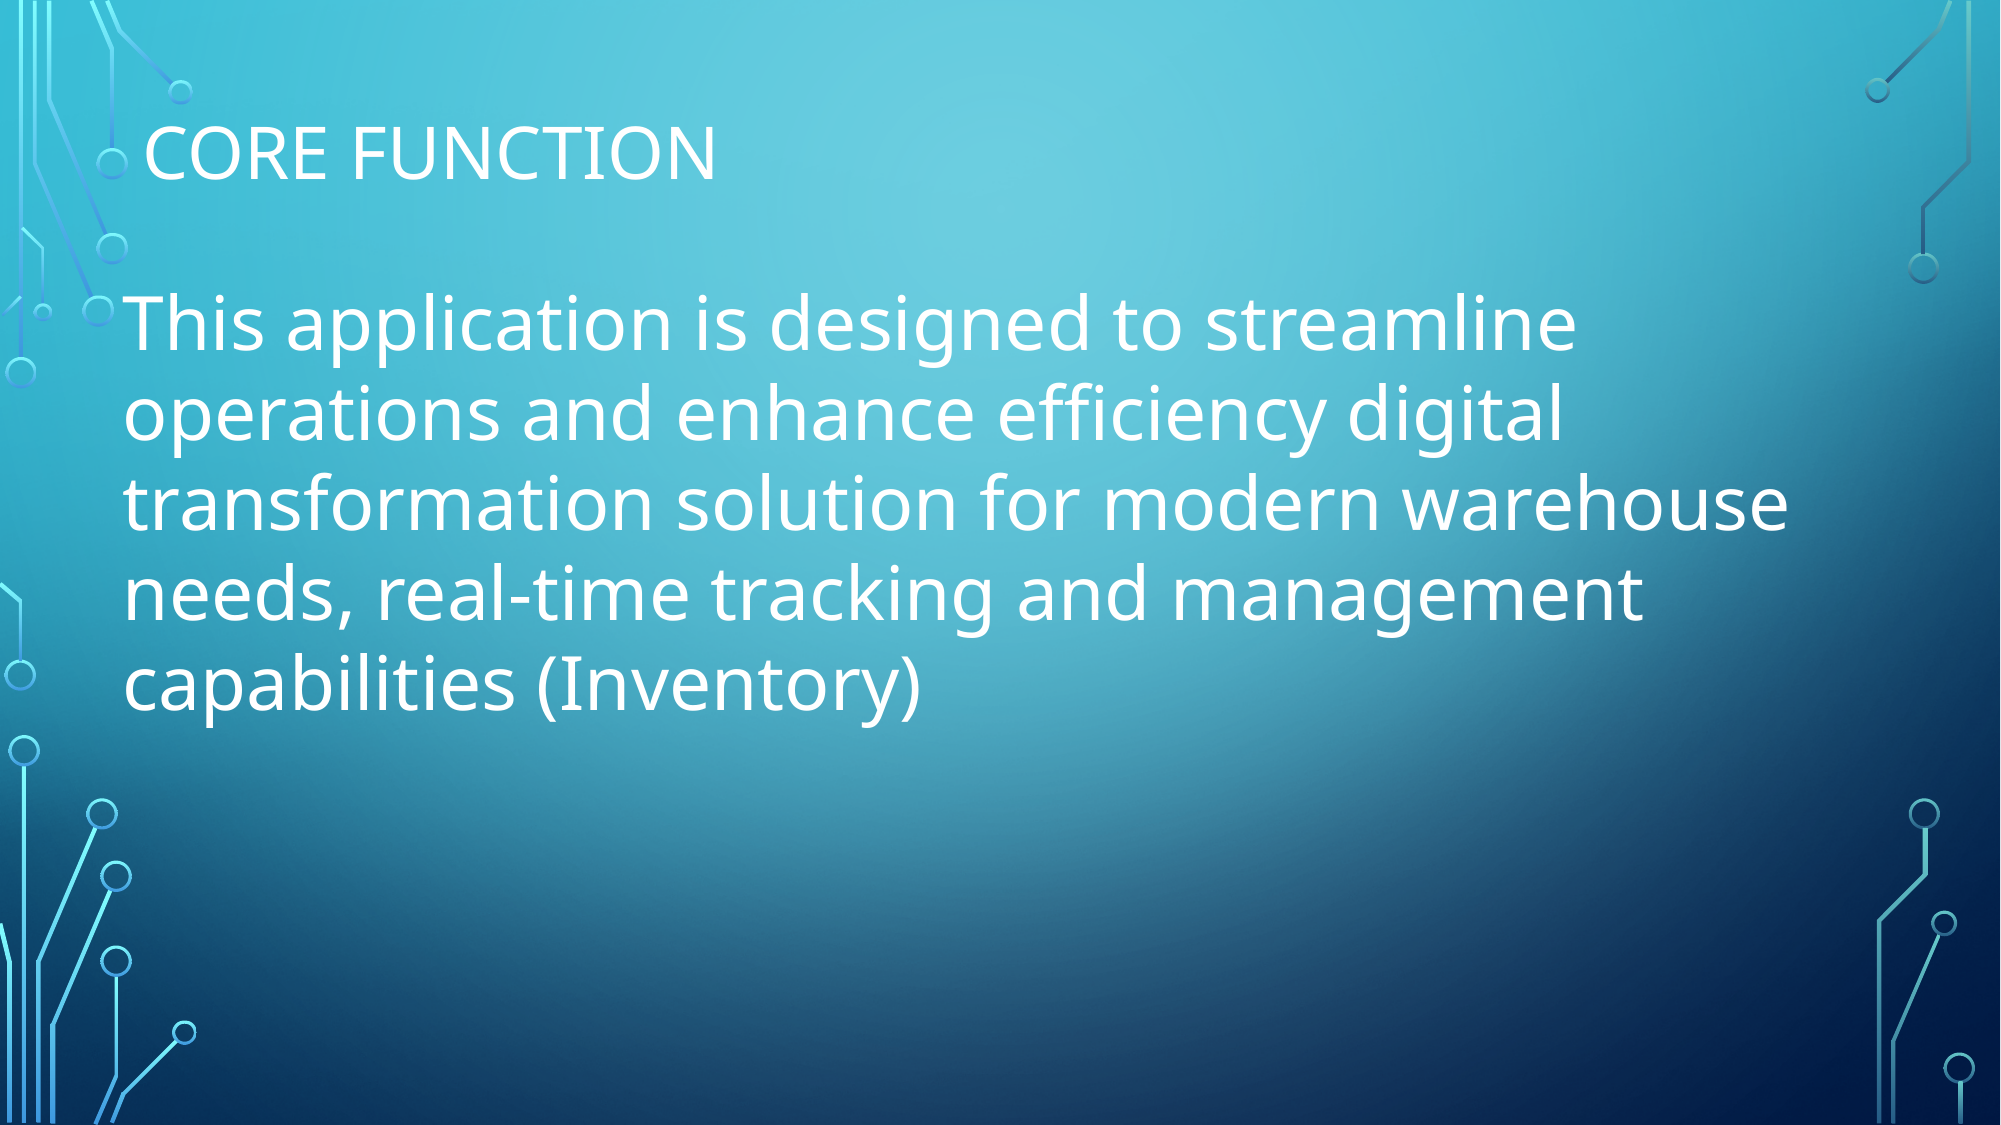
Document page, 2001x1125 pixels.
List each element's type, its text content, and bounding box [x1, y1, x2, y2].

text_box This application is designed to streamline operations and enhance efficiency digital transformation solution for modern warehouse needs, real-time tracking and management capabilities (Inventory) [107, 268, 1939, 647]
text_box CORE FUNCTION [127, 98, 1129, 203]
